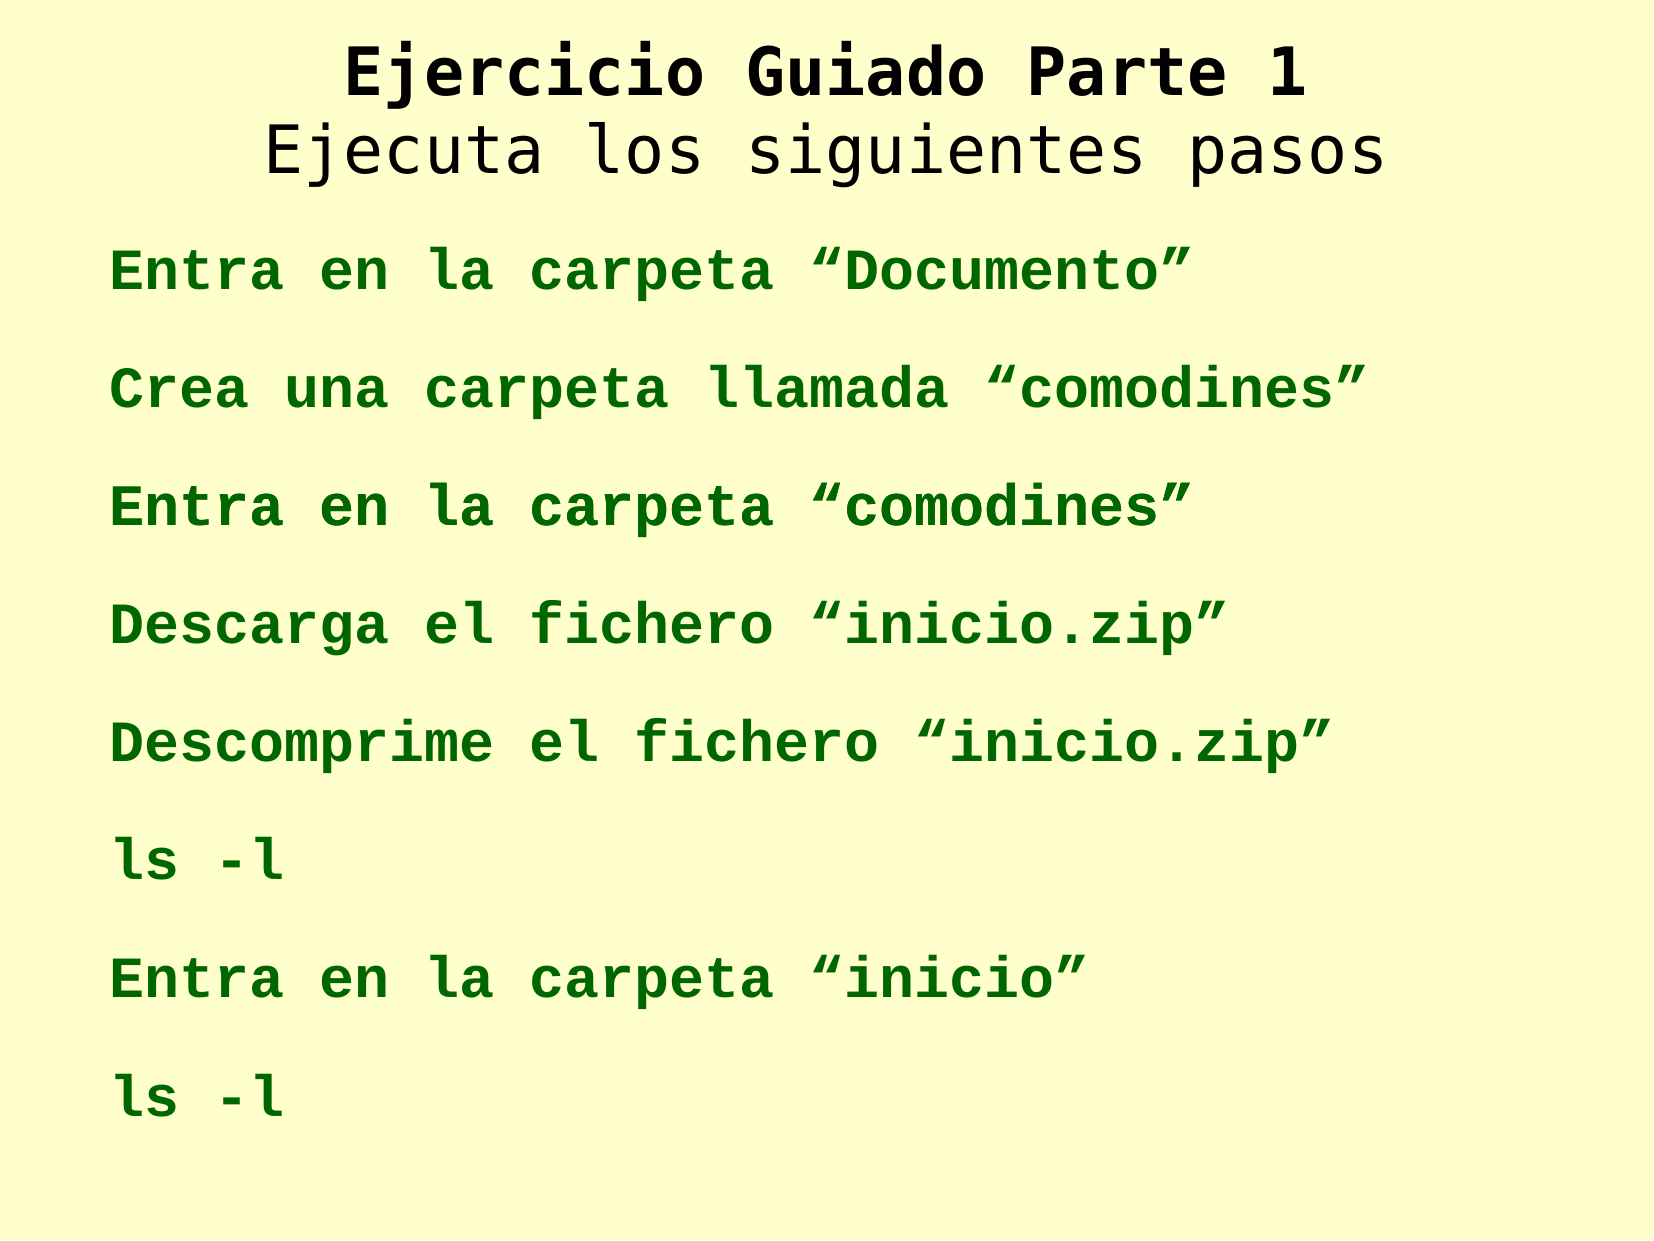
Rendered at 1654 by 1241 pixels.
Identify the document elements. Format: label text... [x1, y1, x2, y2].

text_box Entra en la carpeta “inicio” [94, 942, 1548, 1060]
text_box Entra en la carpeta “comodines” [94, 469, 1548, 591]
text_box Entra en la carpeta “Documento” [94, 233, 1548, 351]
text_box Crea una carpeta llamada “comodines” [94, 351, 1548, 469]
text_box ls -l [94, 823, 1548, 942]
text_box Descomprime el fichero “inicio.zip” [94, 705, 1548, 823]
title Ejercicio Guiado Parte 1 Ejecuta los siguientes pasos [82, 8, 1571, 216]
text_box ls -l [94, 1060, 1548, 1182]
text_box Descarga el fichero “inicio.zip” [94, 591, 1548, 705]
